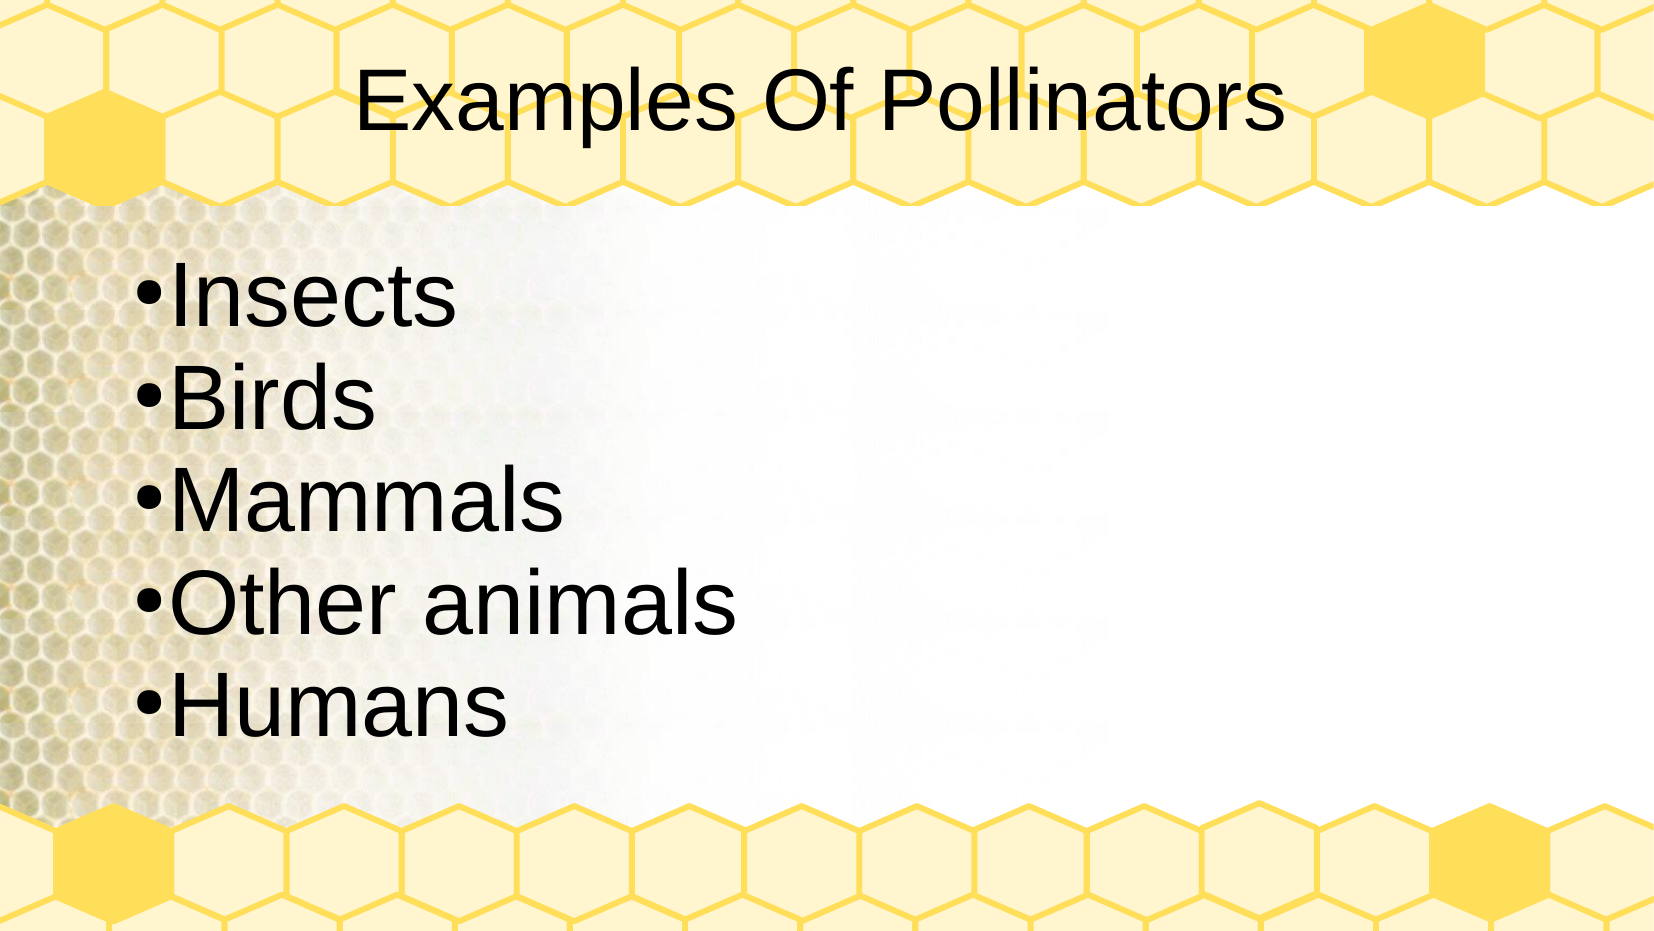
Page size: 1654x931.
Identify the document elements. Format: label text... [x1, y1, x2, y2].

title Examples Of Pollinators [76, 0, 1565, 200]
picture [0, 186, 1654, 827]
text_box Insects Birds Mammals Other animals Humans [118, 236, 1477, 764]
